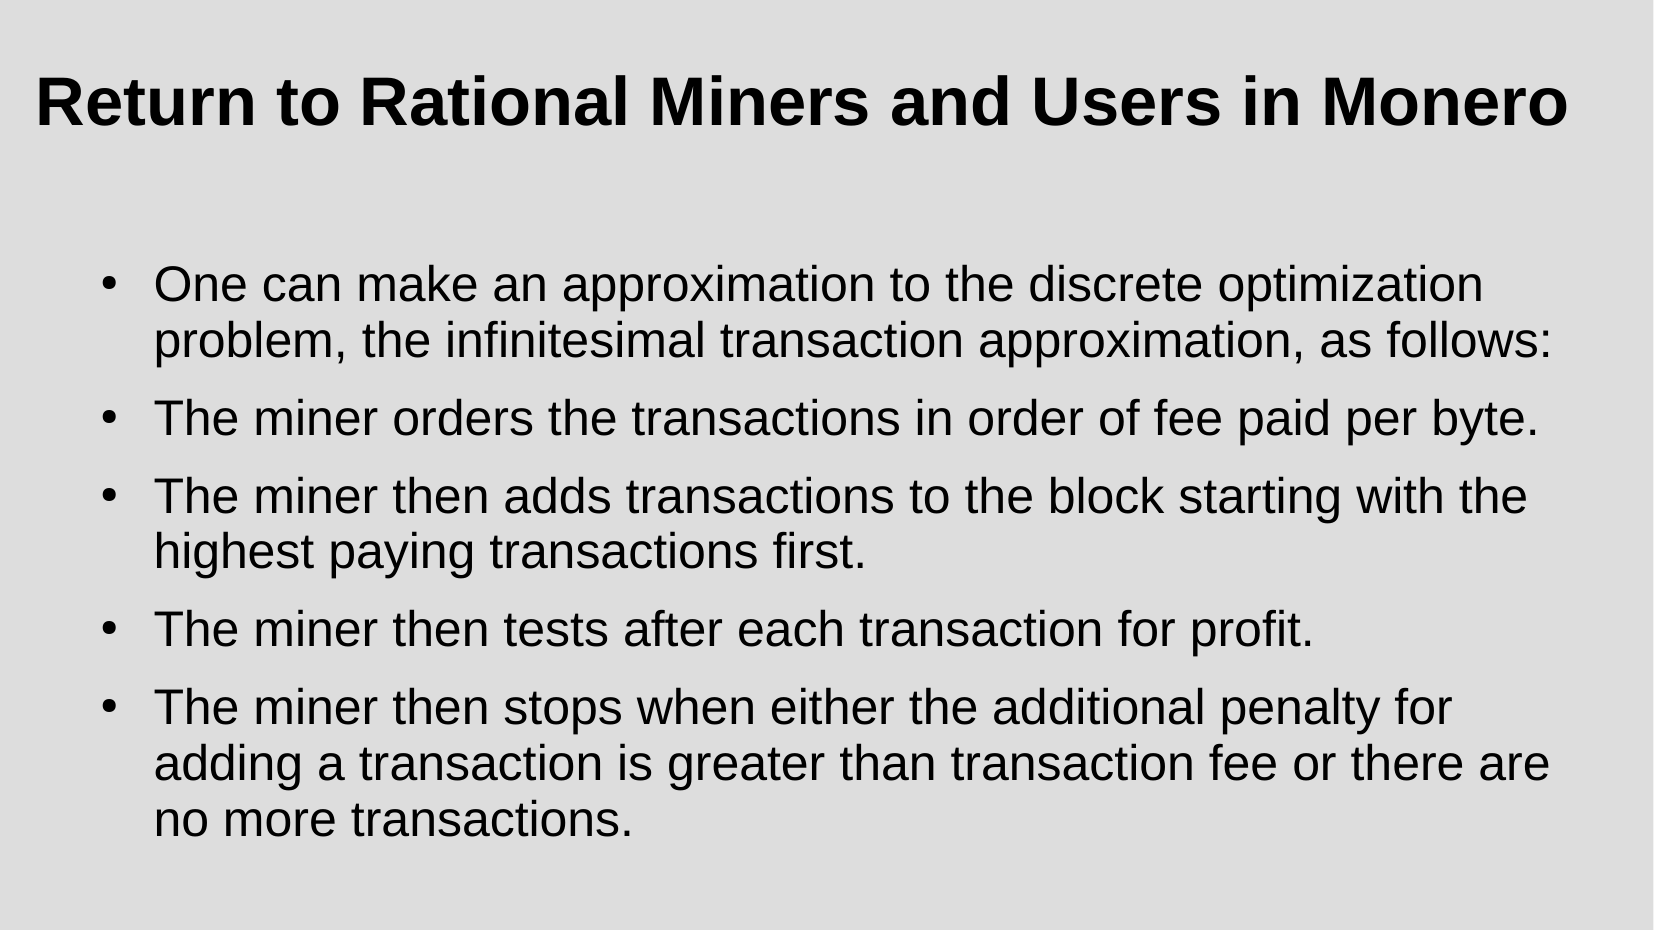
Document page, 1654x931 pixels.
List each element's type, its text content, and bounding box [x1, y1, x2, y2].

list One can make an approximation to the discrete optimization problem, the infinitesimal transaction approximation, as follows: The miner orders the transactions in order of fee paid per byte. The miner then adds transactions to the block starting with the highest paying transactions first. The miner then tests after each transaction for profit. The miner then stops when either the additional penalty for adding a transaction is greater than transaction fee or there are no more transactions. [82, 178, 1571, 875]
title Return to Rational Miners and Users in Monero [35, 23, 1571, 179]
